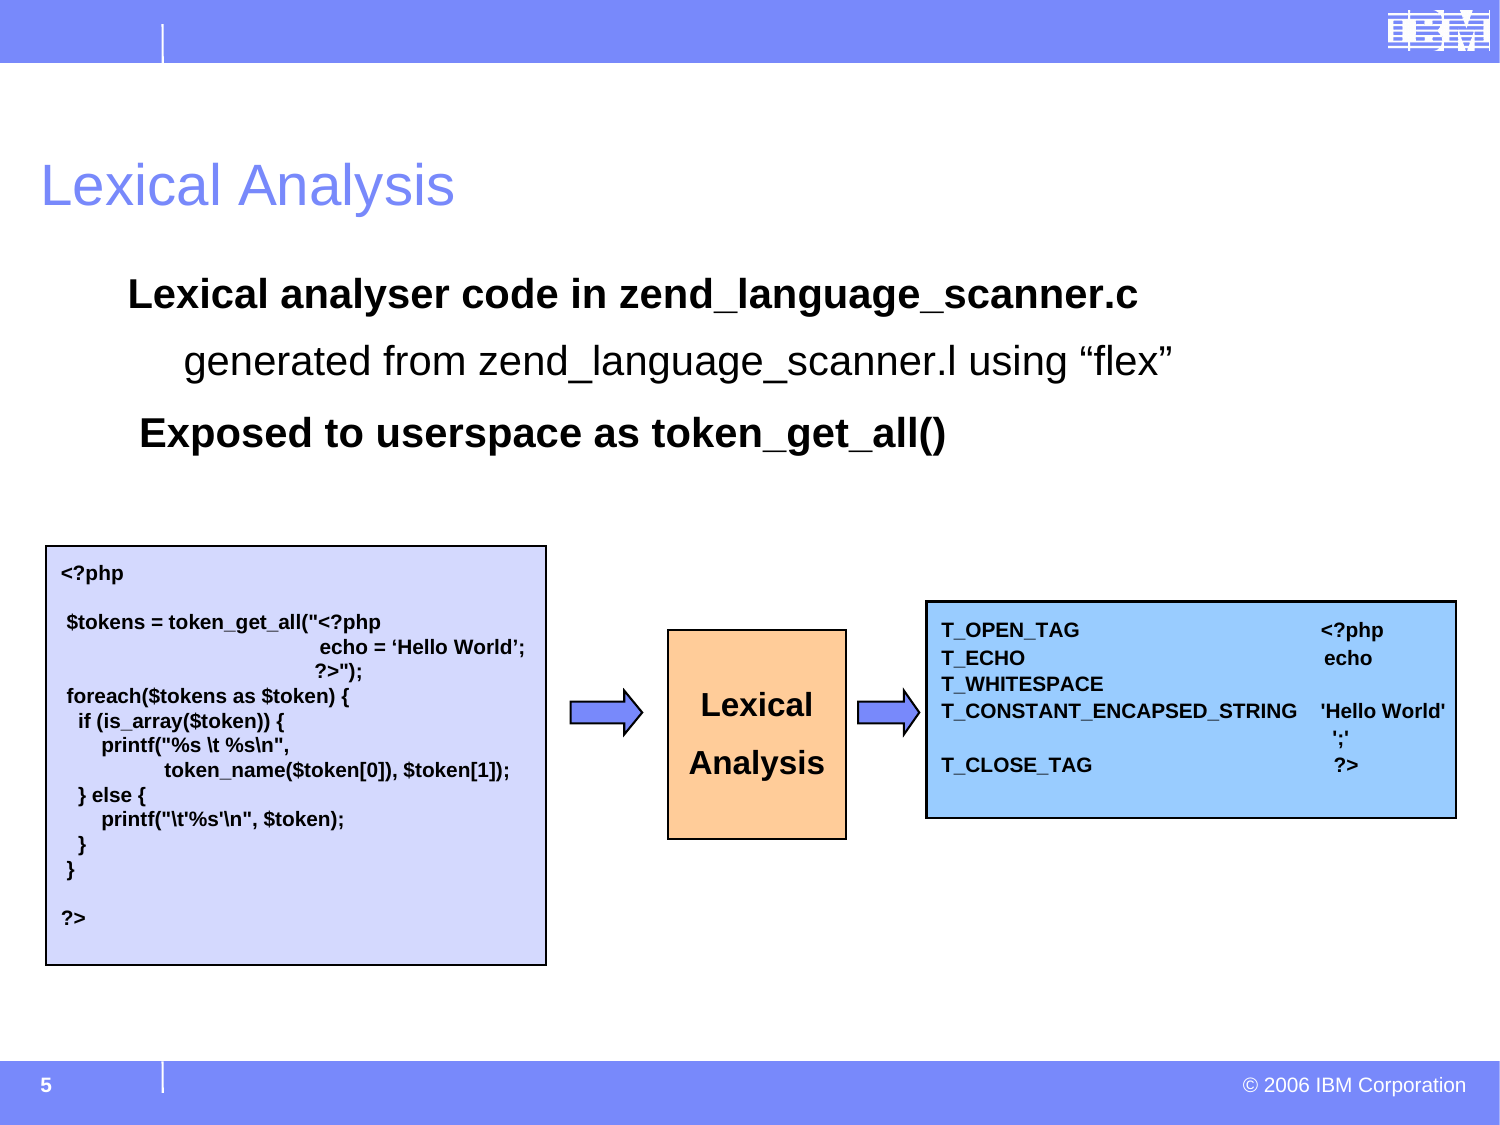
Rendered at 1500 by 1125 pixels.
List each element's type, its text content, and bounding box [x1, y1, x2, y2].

text_box [858, 690, 920, 735]
list Lexical analyser code in zend_language_scanner.c generated from zend_language_scanner.l using “flex” Exposed to userspace as token_get_all()‏ [112, 262, 1388, 520]
text_box Lexical Analysis [667, 629, 846, 839]
text_box T_OPEN_TAG <?php T_ECHO echo T_WHITESPACE T_CONSTANT_ENCAPSED_STRING 'Hello World' ';' T_CLOSE_TAG ?> [926, 601, 1457, 818]
title Lexical Analysis [25, 123, 1378, 225]
text_box <?php $tokens = token_get_all("<?php echo = ‘Hello World’; ?>"); foreach($tokens as $token) { if (is_array($token)) { printf("%s \t %s\n", token_name($token[0]), $token[1]); } else { printf("\t'%s'\n", $token); } } ?> [46, 545, 546, 965]
text_box [570, 690, 643, 735]
